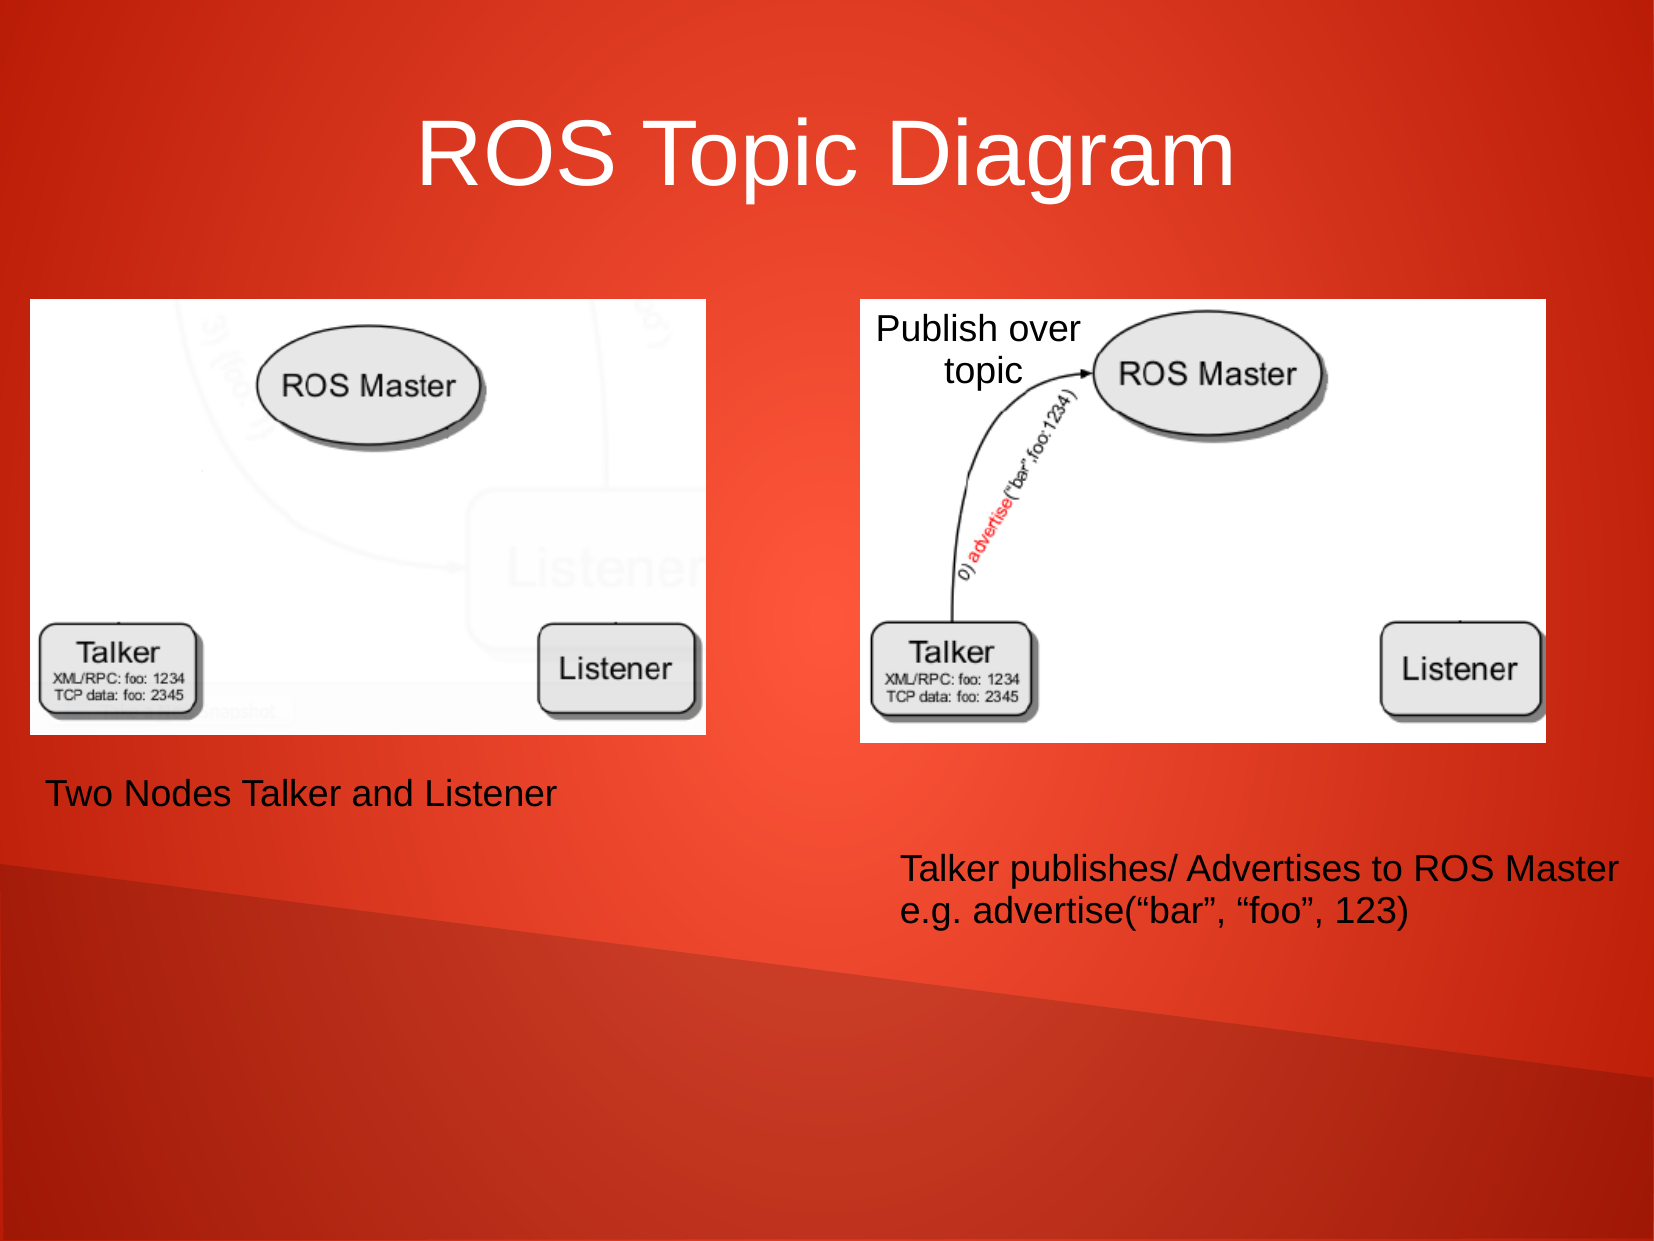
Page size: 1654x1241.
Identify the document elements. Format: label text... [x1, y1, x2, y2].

title ROS Topic Diagram [82, 49, 1571, 257]
picture [30, 299, 706, 736]
text_box Two Nodes Talker and Listener [30, 765, 573, 822]
picture [860, 299, 1546, 743]
text_box Talker publishes/ Advertises to ROS Master e.g. advertise(“bar”, “foo”, 123) [885, 840, 1635, 939]
